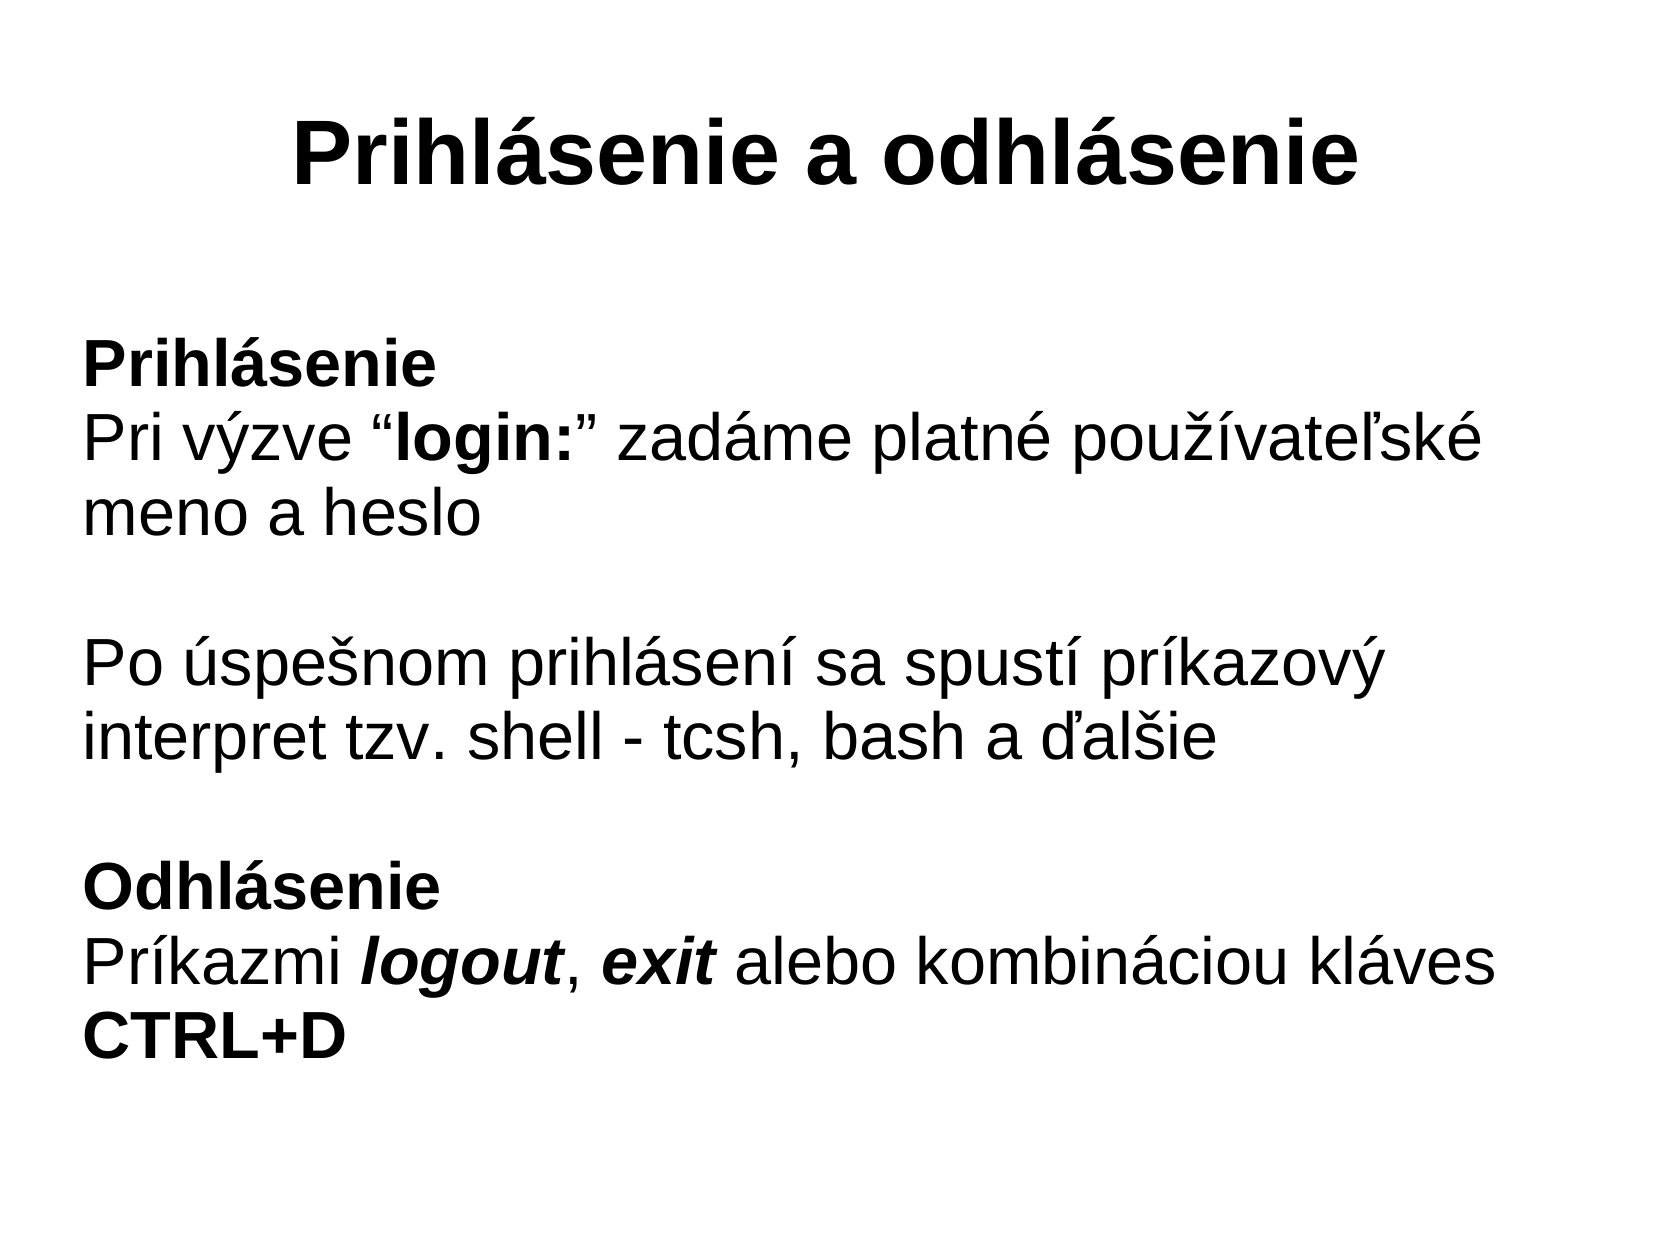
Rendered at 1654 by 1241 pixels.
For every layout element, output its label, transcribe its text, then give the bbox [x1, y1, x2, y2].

title Prihlásenie a odhlásenie [82, 49, 1571, 257]
subtitle Prihlásenie Pri výzve “login:” zadáme platné používateľské meno a heslo Po úspešnom prihlásení sa spustí príkazový interpret tzv. shell - tcsh, bash a ďalšie Odhlásenie Príkazmi logout, exit alebo kombináciou kláves CTRL+D [82, 290, 1571, 1109]
